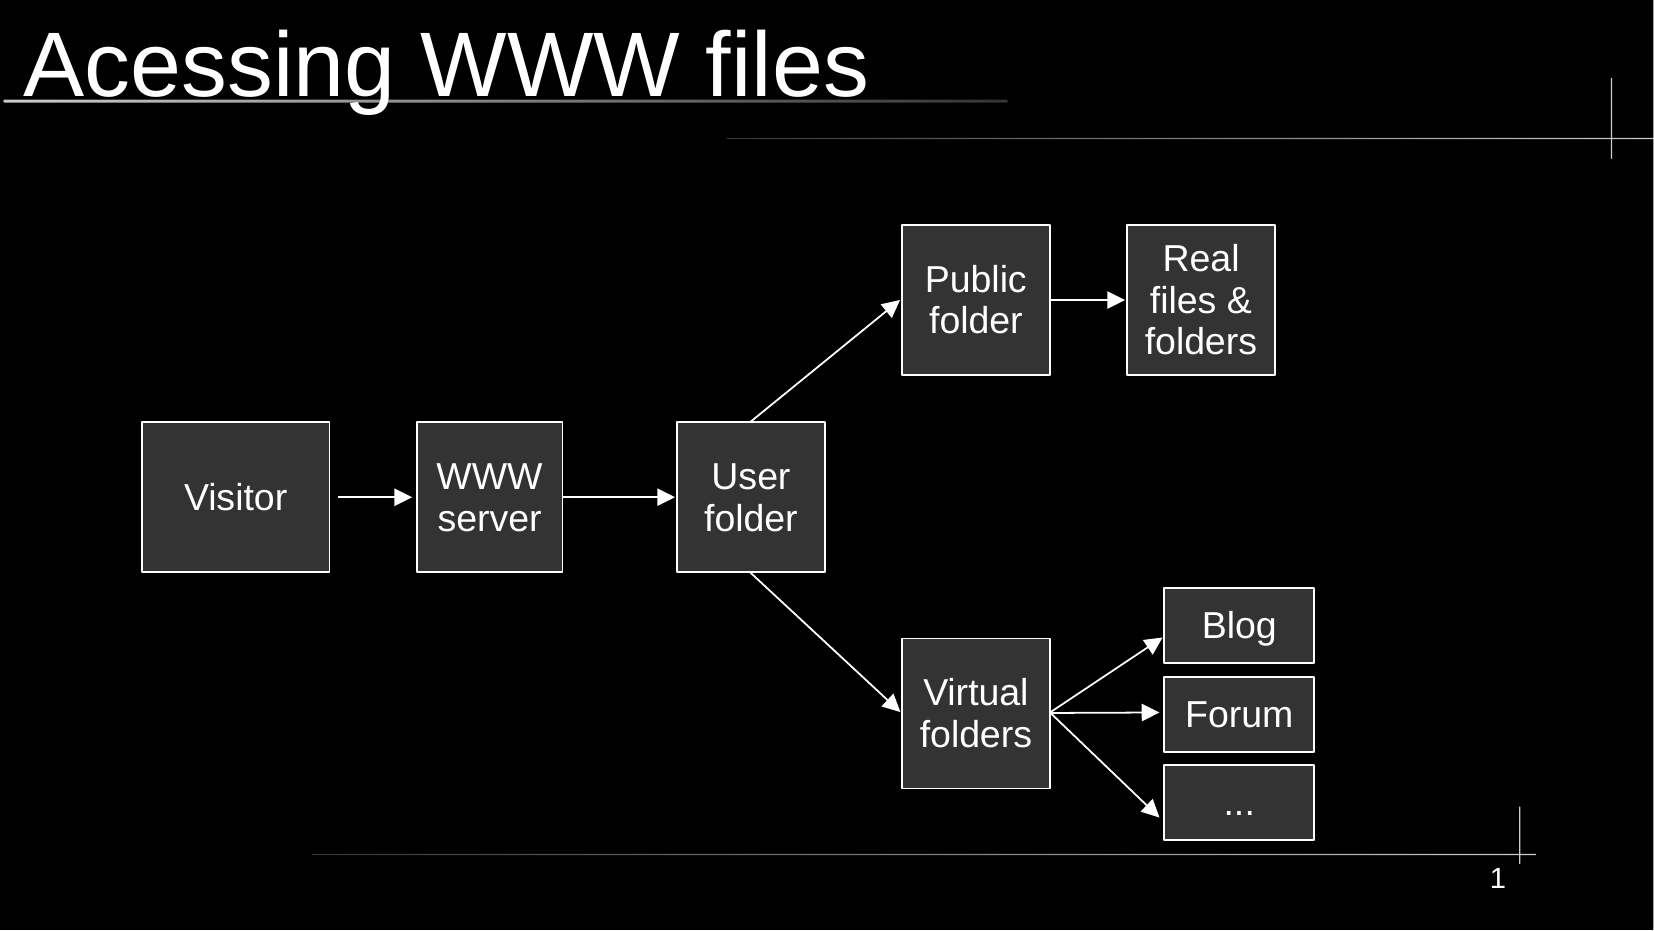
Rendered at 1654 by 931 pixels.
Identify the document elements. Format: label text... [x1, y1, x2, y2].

text_box User folder [677, 422, 825, 573]
text_box Forum [1164, 676, 1315, 752]
text_box ... [1164, 765, 1315, 841]
text_box Blog [1164, 588, 1315, 664]
text_box Public folder [902, 225, 1050, 376]
text_box WWW server [416, 422, 563, 573]
text_box Virtual folders [902, 638, 1050, 789]
title Acessing WWW files [23, 11, 1589, 119]
text_box Visitor [141, 422, 330, 573]
text_box Real files & folders [1127, 225, 1275, 376]
